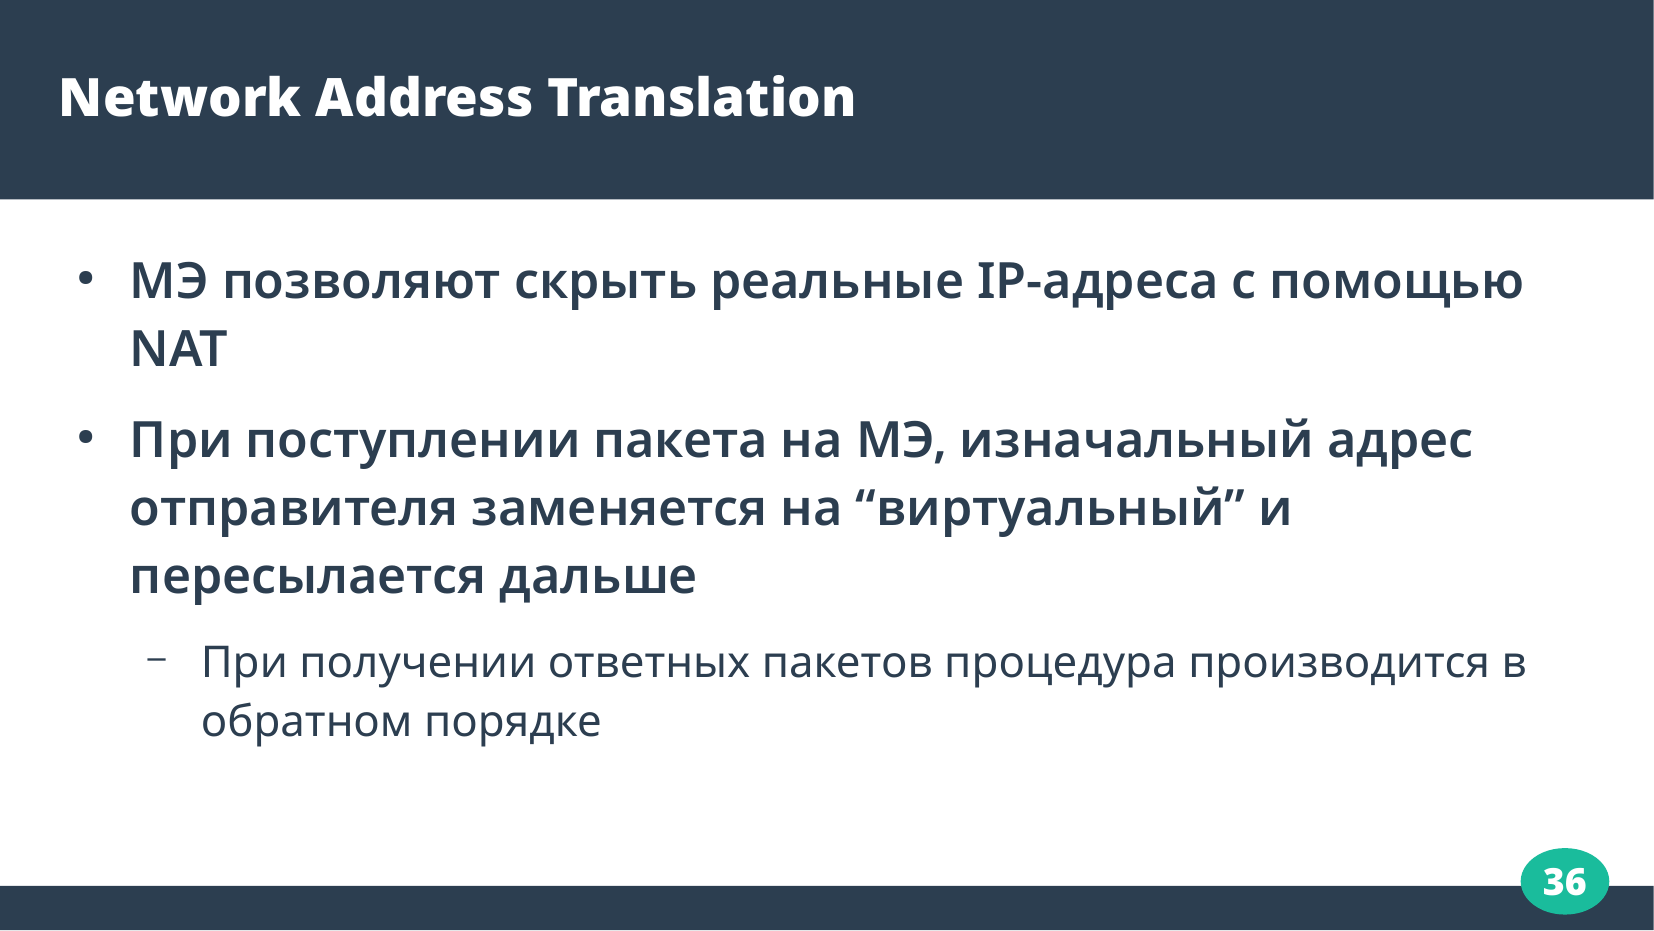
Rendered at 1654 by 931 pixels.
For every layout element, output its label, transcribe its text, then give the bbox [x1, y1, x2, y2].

title Network Address Translation [59, 37, 1595, 155]
list МЭ позволяют скрыть реальные IP-адреса с помощью NAT При поступлении пакета на МЭ, изначальный адрес отправителя заменяется на “виртуальный” и пересылается дальше При получении ответных пакетов процедура производится в обратном порядке [59, 245, 1595, 866]
